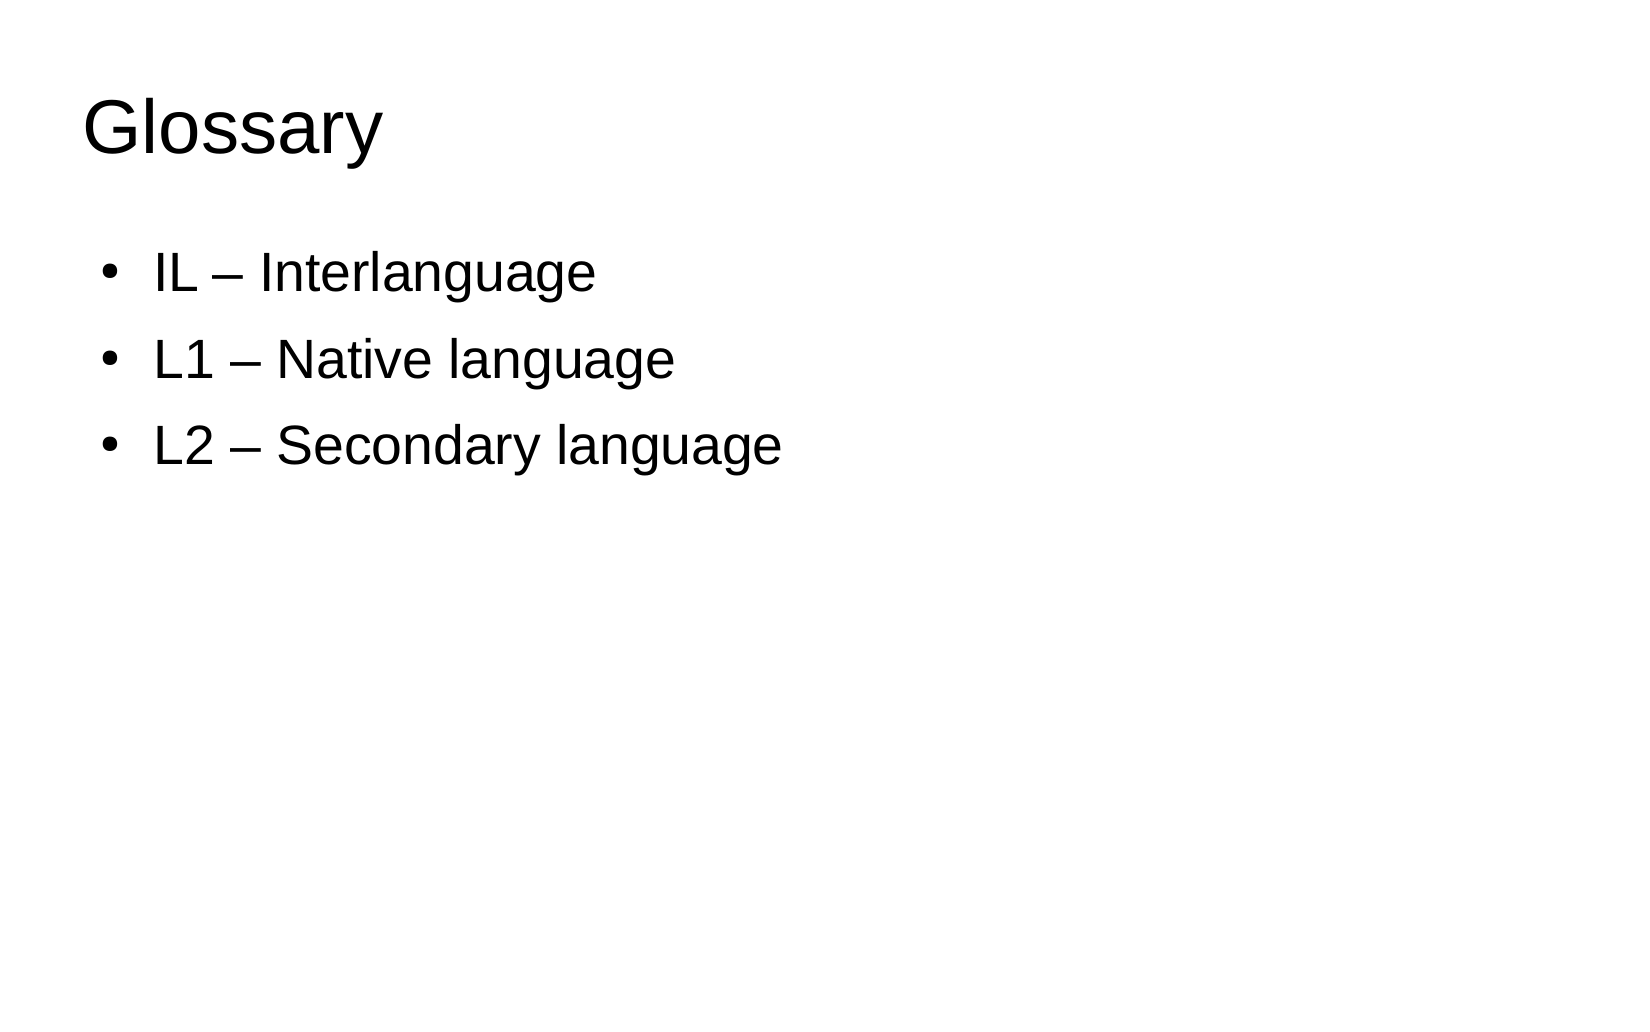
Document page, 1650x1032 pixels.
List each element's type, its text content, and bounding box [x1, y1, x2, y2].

list IL – Interlanguage L1 – Native language L2 – Secondary language [82, 241, 1568, 923]
title Glossary [82, 41, 1568, 214]
